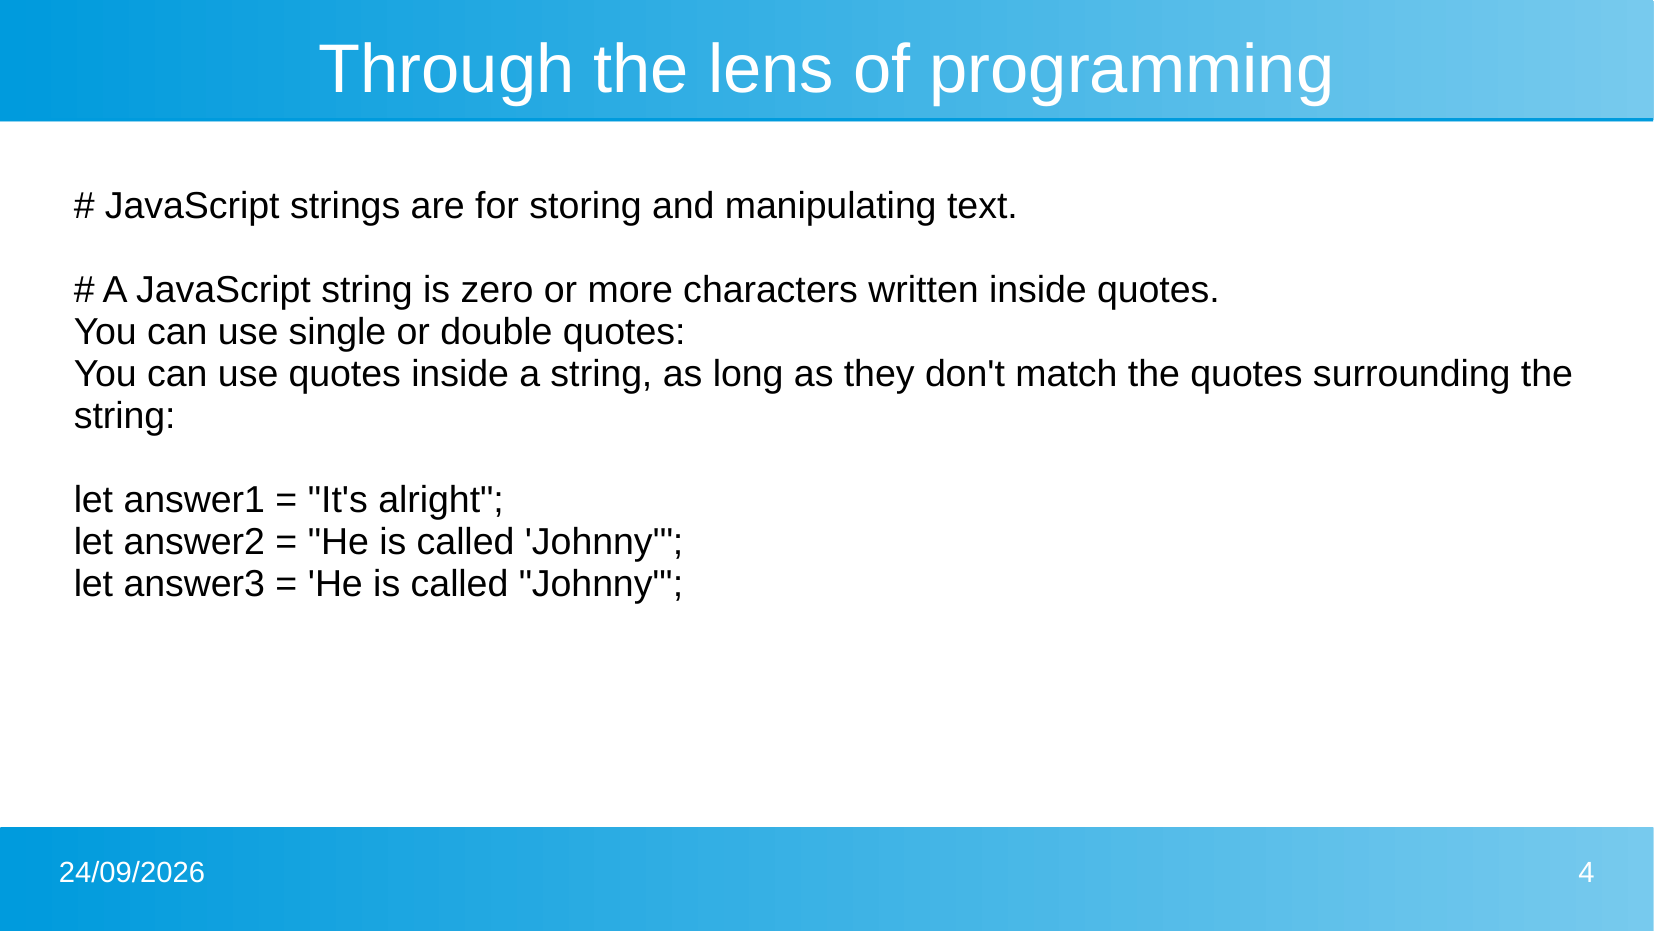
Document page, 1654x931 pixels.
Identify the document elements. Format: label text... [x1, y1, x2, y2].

text_box # JavaScript strings are for storing and manipulating text. # A JavaScript string is zero or more characters written inside quotes. You can use single or double quotes: You can use quotes inside a string, as long as they don't match the quotes surrounding the string: let answer1 = "It's alright"; let answer2 = "He is called 'Johnny'"; let answer3 = 'He is called "Johnny"'; [59, 177, 1595, 612]
title Through the lens of programming [59, 29, 1595, 108]
